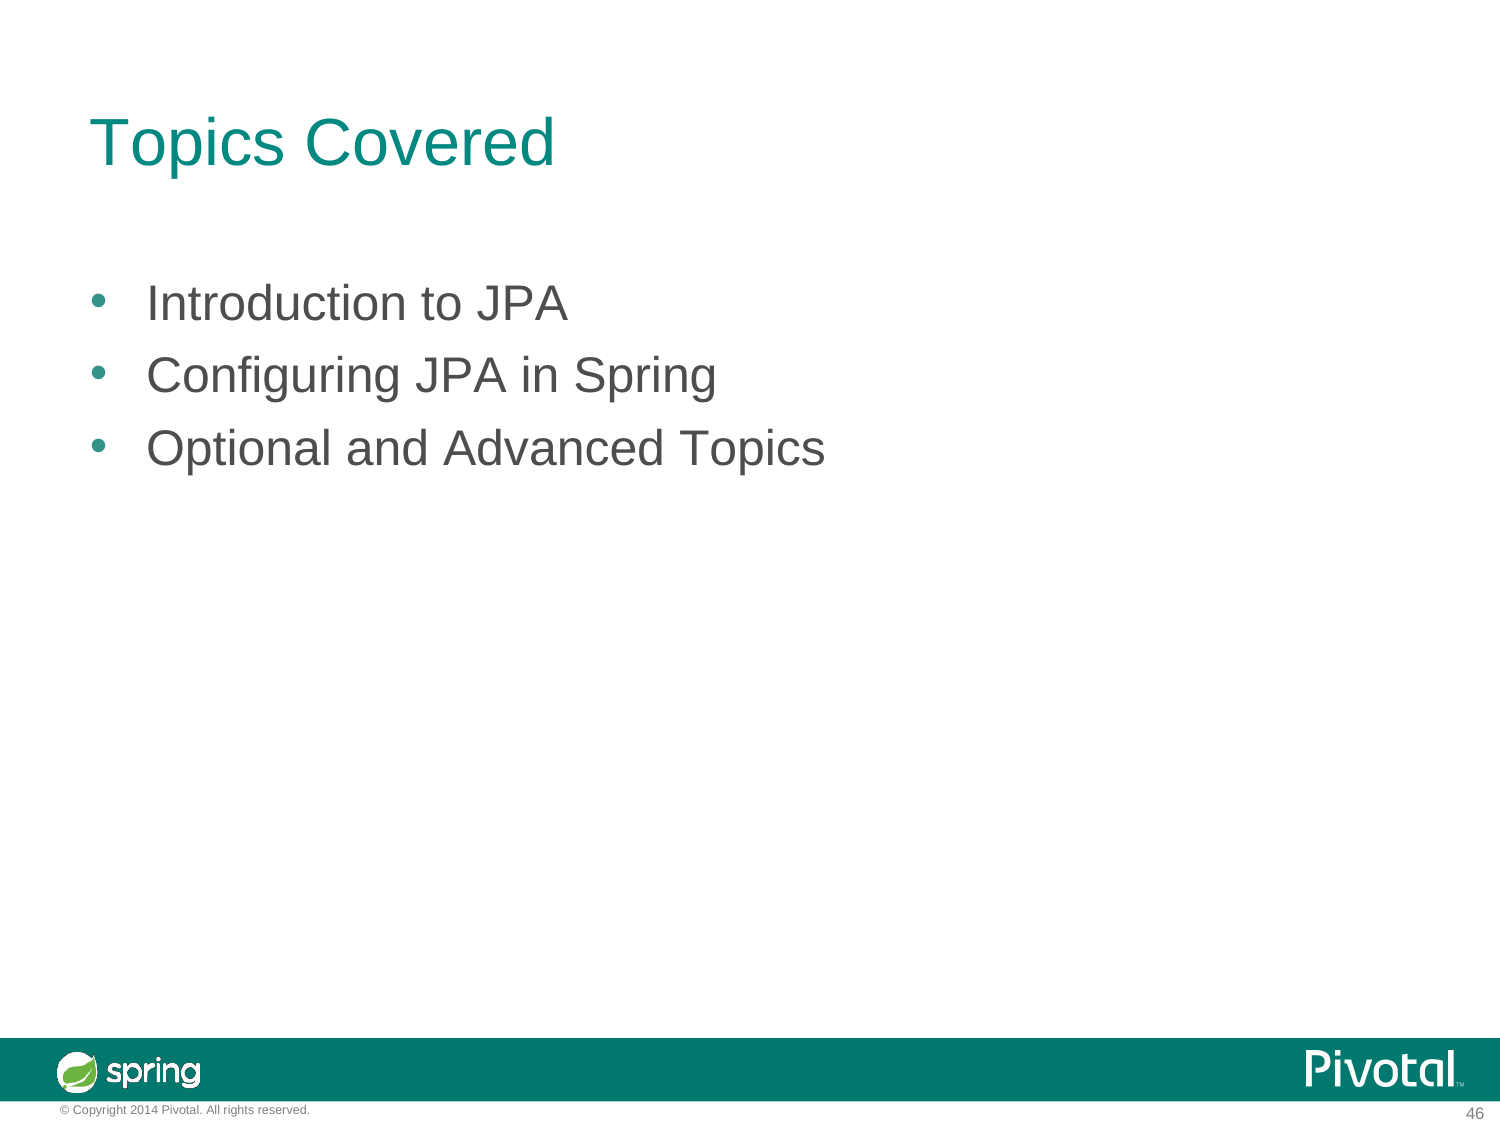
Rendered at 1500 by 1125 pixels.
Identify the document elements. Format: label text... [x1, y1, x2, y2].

picture [1306, 1050, 1464, 1087]
picture [32, 1041, 210, 1103]
list Introduction to JPA Configuring JPA in Spring Optional and Advanced Topics [75, 262, 1426, 906]
title Topics Covered [75, 45, 1426, 233]
